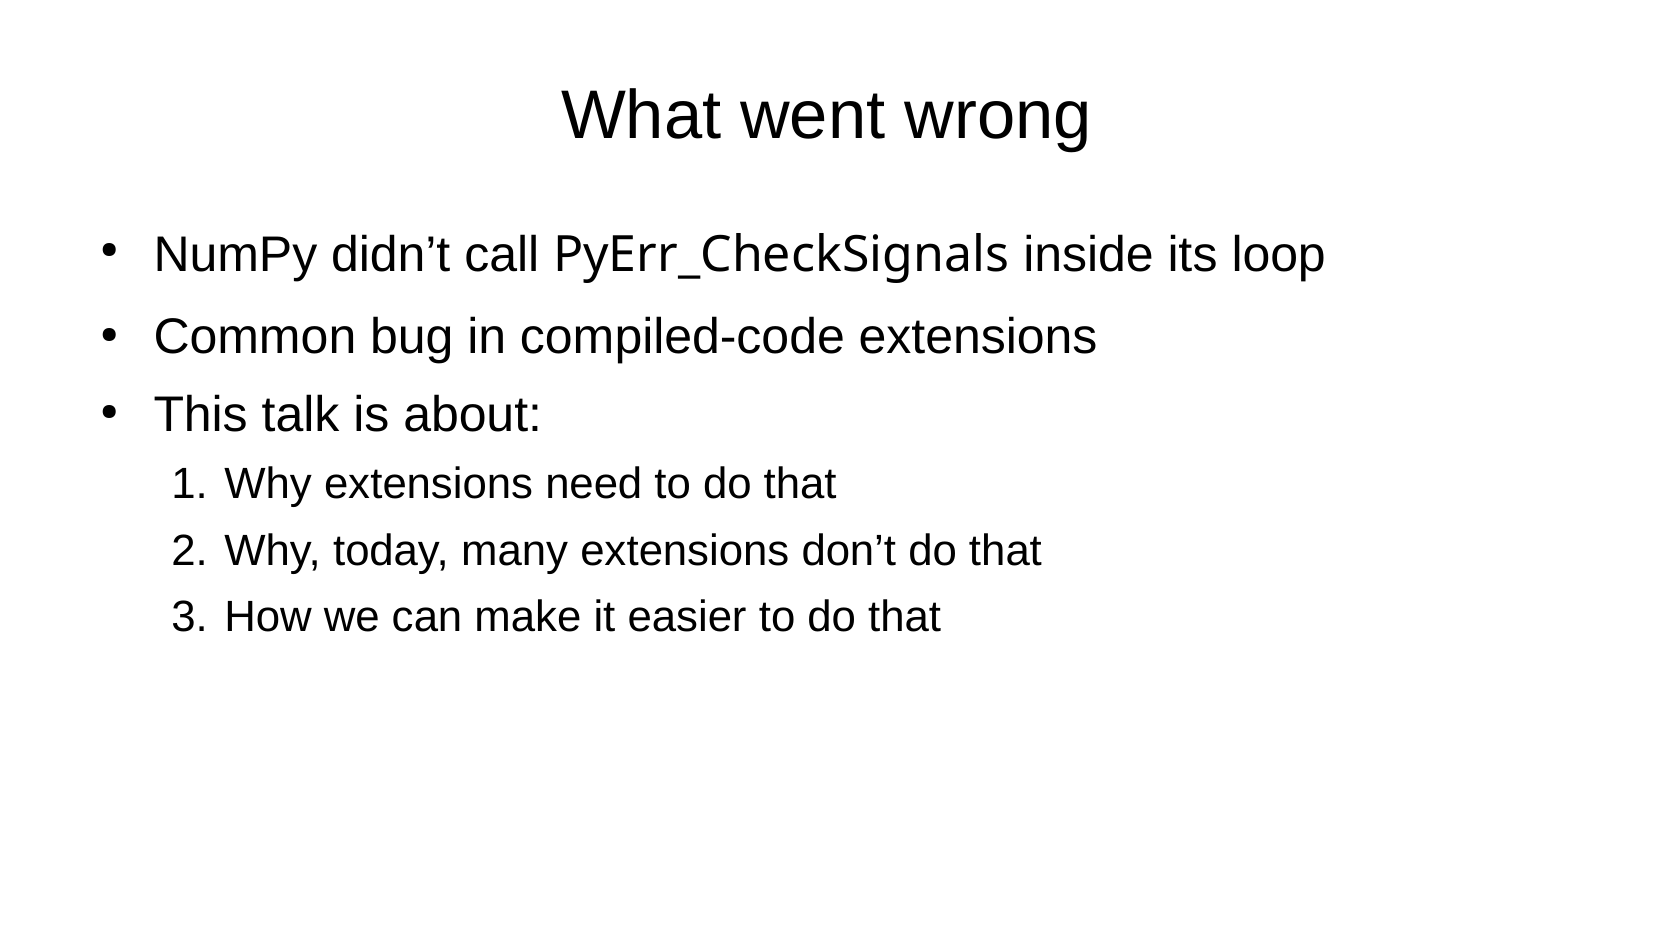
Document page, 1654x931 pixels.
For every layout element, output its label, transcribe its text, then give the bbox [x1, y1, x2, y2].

list NumPy didn’t call PyErr_CheckSignals inside its loop Common bug in compiled-code extensions This talk is about: Why extensions need to do that Why, today, many extensions don’t do that How we can make it easier to do that [82, 217, 1571, 900]
title What went wrong [82, 76, 1571, 154]
